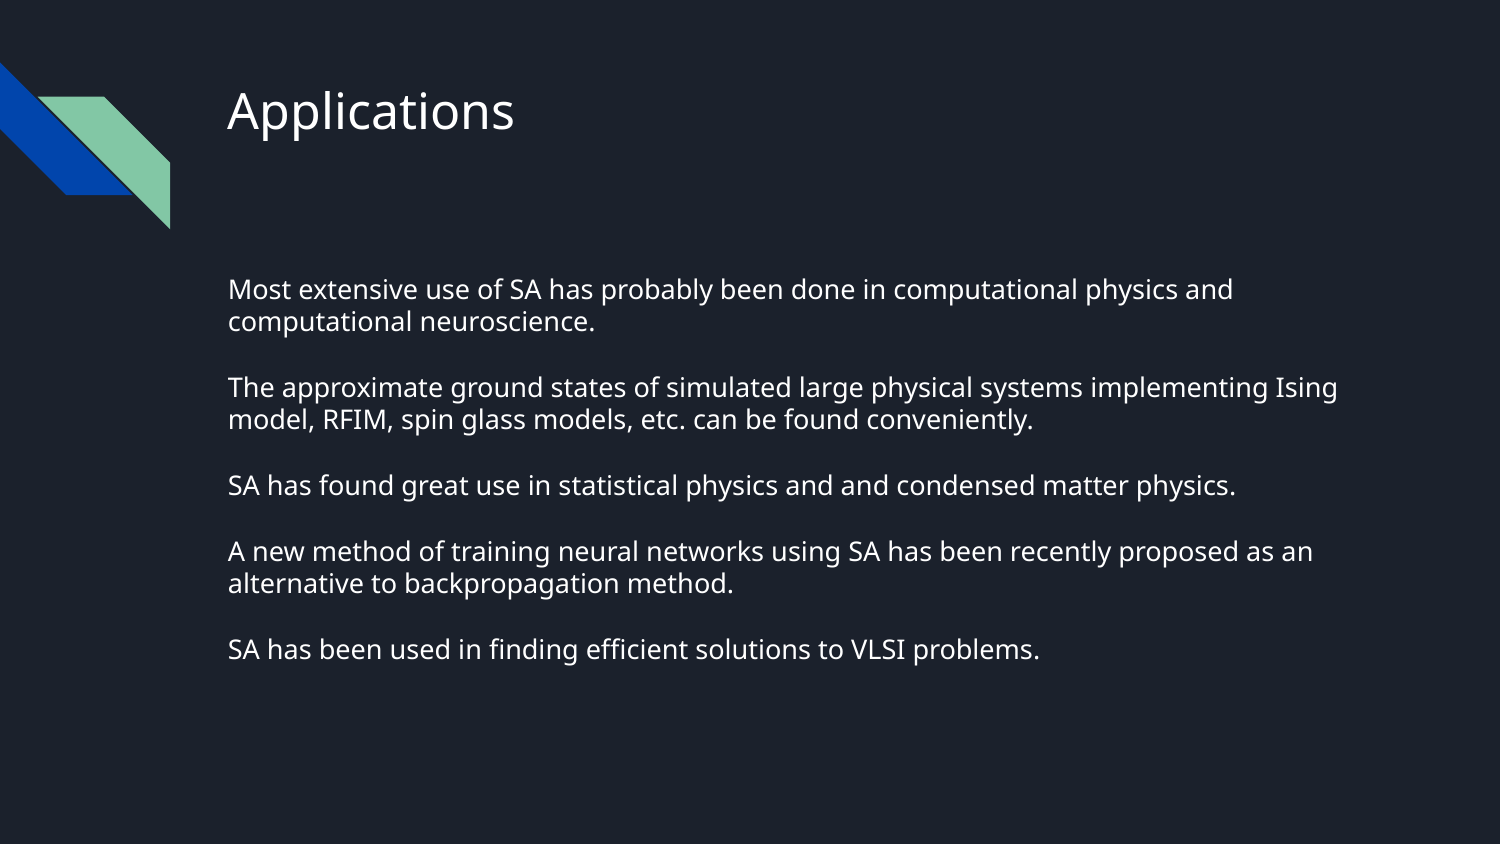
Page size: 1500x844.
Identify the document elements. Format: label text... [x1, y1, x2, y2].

title Applications [212, 64, 1368, 215]
list Most extensive use of SA has probably been done in computational physics and computational neuroscience. The approximate ground states of simulated large physical systems implementing Ising model, RFIM, spin glass models, etc. can be found conveniently. SA has found great use in statistical physics and and condensed matter physics. A new method of training neural networks using SA has been recently proposed as an alternative to backpropagation method. SA has been used in finding efficient solutions to VLSI problems. [212, 257, 1368, 735]
